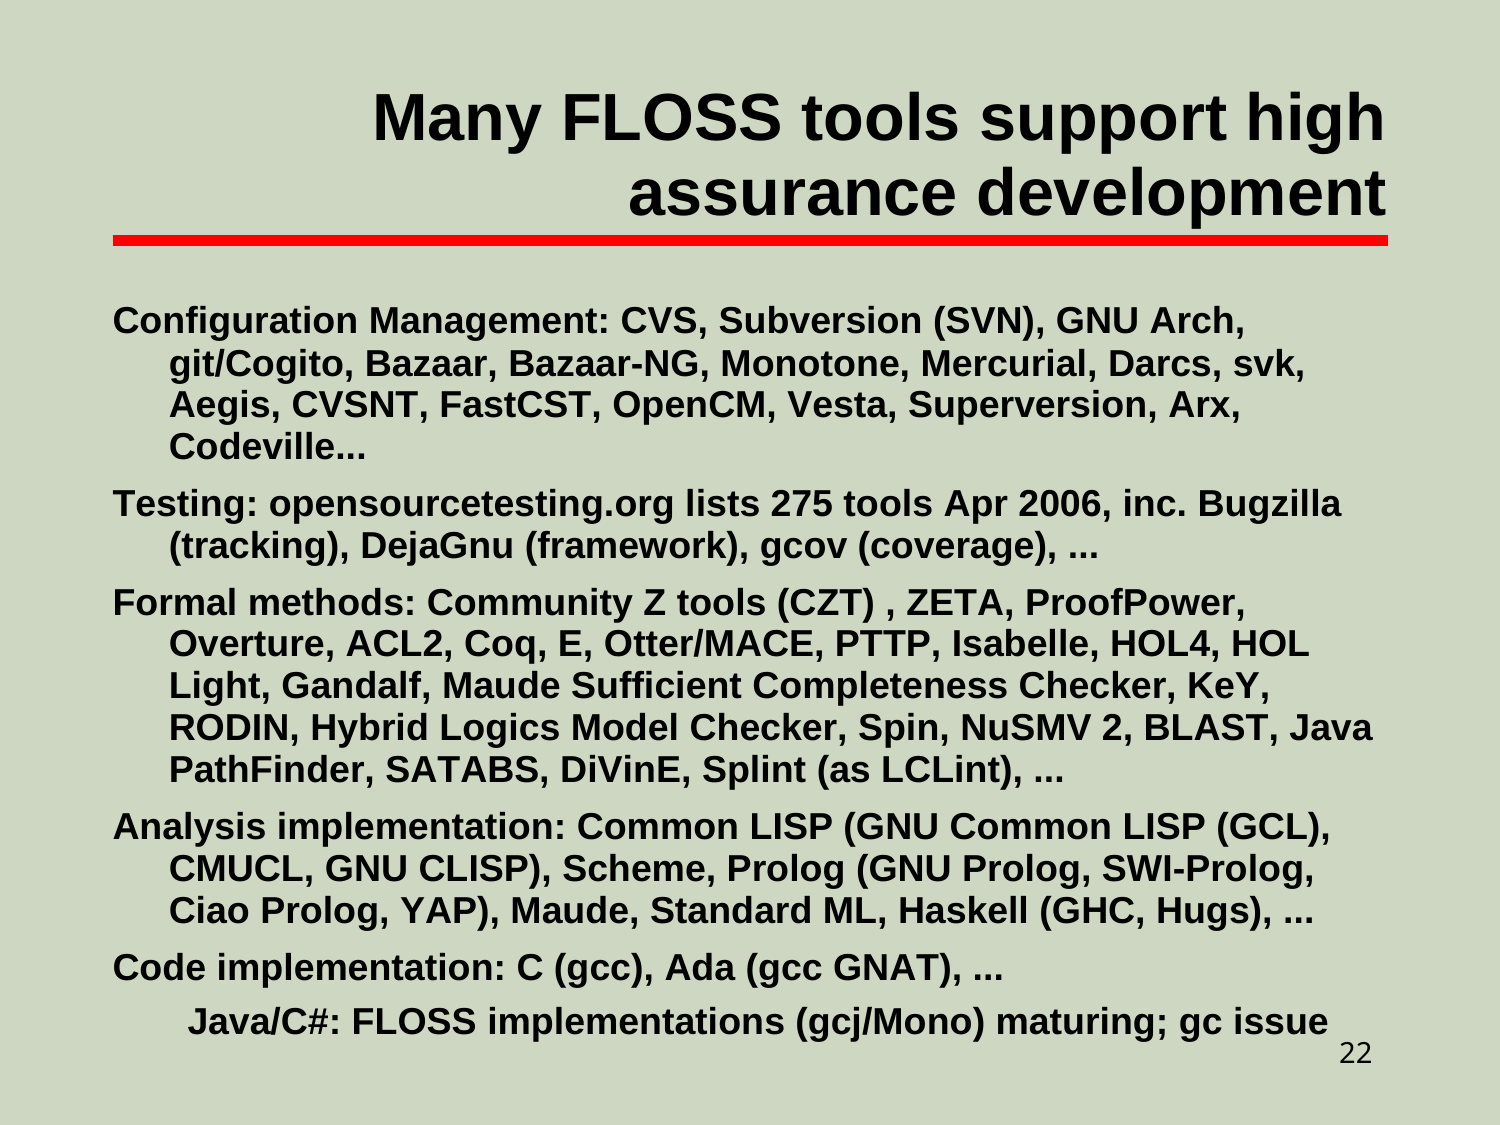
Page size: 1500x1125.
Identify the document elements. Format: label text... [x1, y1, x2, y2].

list Configuration Management: CVS, Subversion (SVN), GNU Arch, git/Cogito, Bazaar, Bazaar-NG, Monotone, Mercurial, Darcs, svk, Aegis, CVSNT, FastCST, OpenCM, Vesta, Superversion, Arx, Codeville... Testing: opensourcetesting.org lists 275 tools Apr 2006, inc. Bugzilla (tracking), DejaGnu (framework), gcov (coverage), ... Formal methods: Community Z tools (CZT) , ZETA, ProofPower, Overture, ACL2, Coq, E, Otter/MACE, PTTP, Isabelle, HOL4, HOL Light, Gandalf, Maude Sufficient Completeness Checker, KeY, RODIN, Hybrid Logics Model Checker, Spin, NuSMV 2, BLAST, Java PathFinder, SATABS, DiVinE, Splint (as LCLint), ... Analysis implementation: Common LISP (GNU Common LISP (GCL), CMUCL, GNU CLISP), Scheme, Prolog (GNU Prolog, SWI-Prolog, Ciao Prolog, YAP), Maude, Standard ML, Haskell (GHC, Hugs), ... Code implementation: C (gcc), Ada (gcc GNAT), ... Java/C#: FLOSS implementations (gcj/Mono) maturing; gc issue [112, 299, 1388, 1111]
title Many FLOSS tools support high assurance development [337, 79, 1388, 230]
